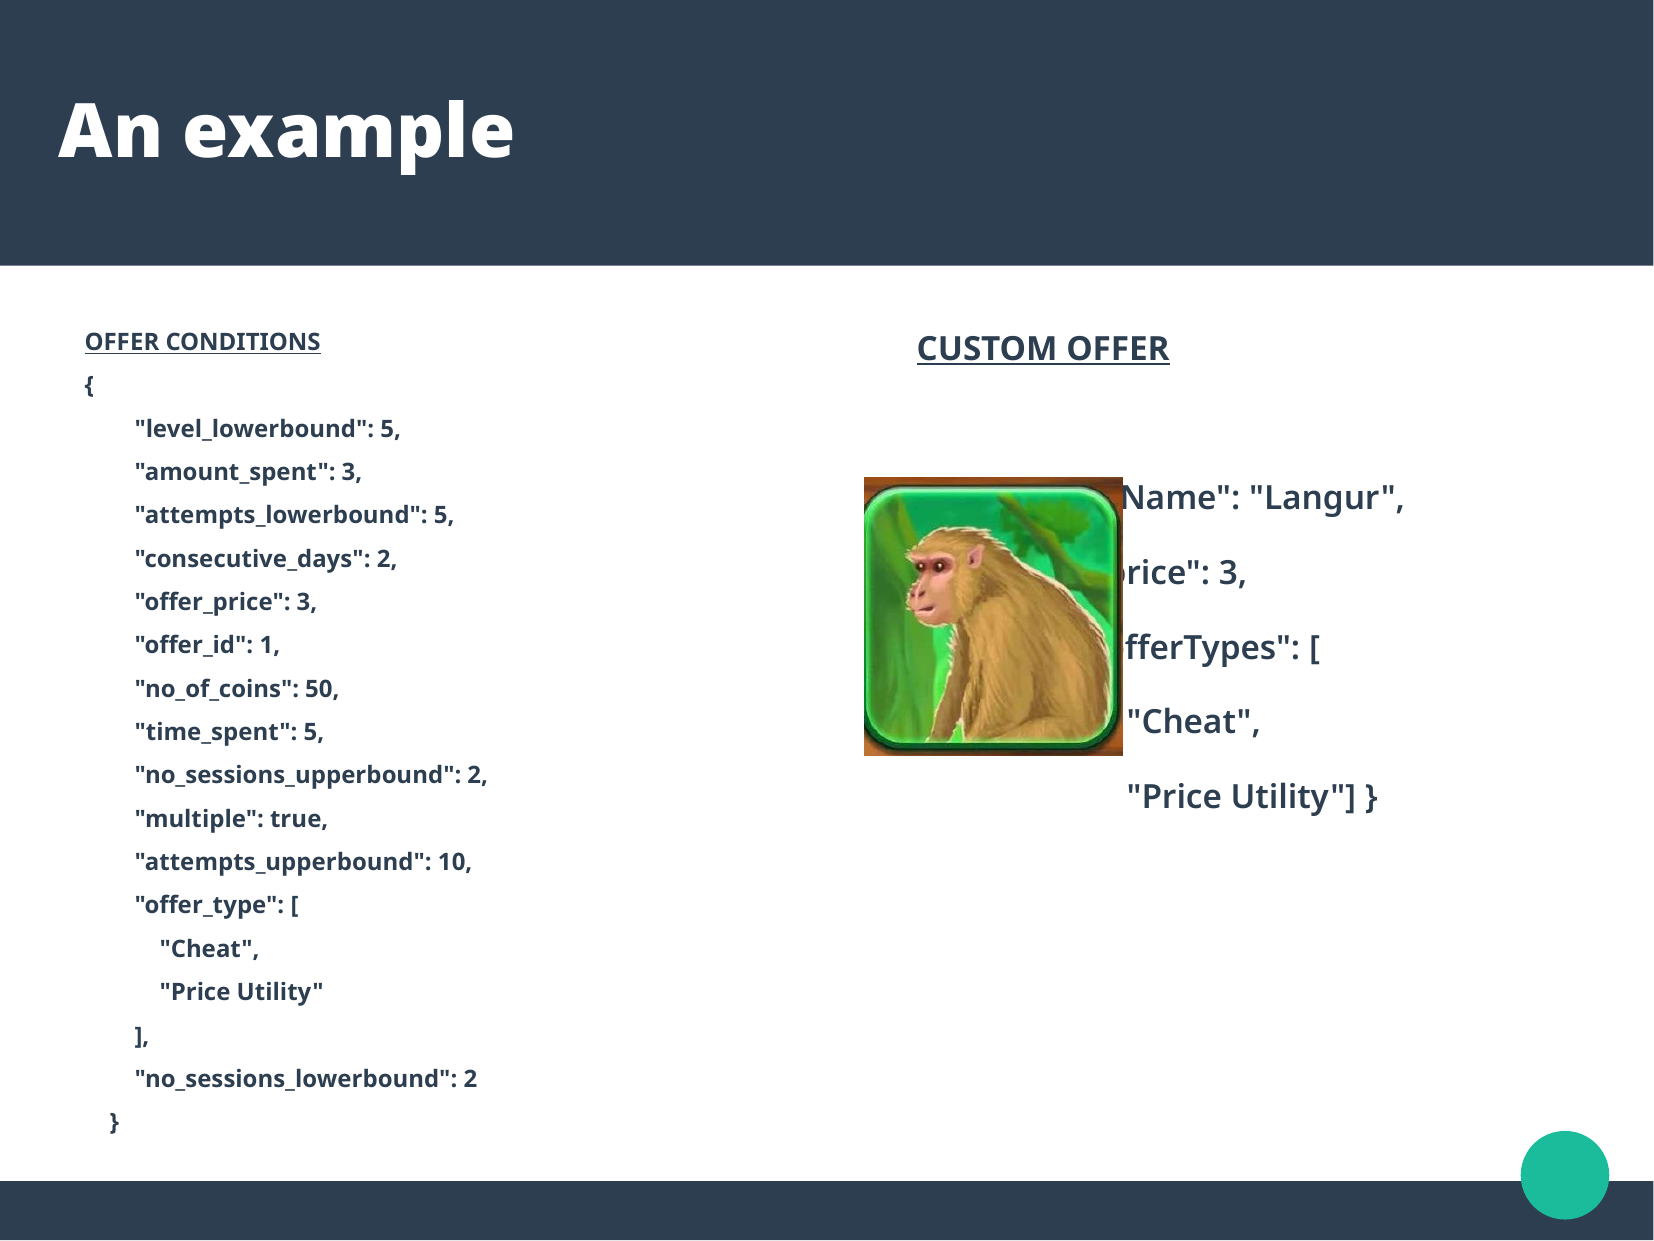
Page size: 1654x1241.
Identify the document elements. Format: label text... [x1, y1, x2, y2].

picture [864, 477, 1123, 756]
list OFFER CONDITIONS { "level_lowerbound": 5, "amount_spent": 3, "attempts_lowerbound": 5, "consecutive_days": 2, "offer_price": 3, "offer_id": 1, "no_of_coins": 50, "time_spent": 5, "no_sessions_upperbound": 2, "multiple": true, "attempts_upperbound": 10, "offer_type": [ "Cheat", "Price Utility" ], "no_sessions_lowerbound": 2 } [59, 324, 809, 1152]
list CUSTOM OFFER {"Name": "Langur", "price": 3, "offerTypes": [ "Cheat", "Price Utility"] } [845, 324, 1596, 1152]
title An example [59, 49, 1595, 207]
